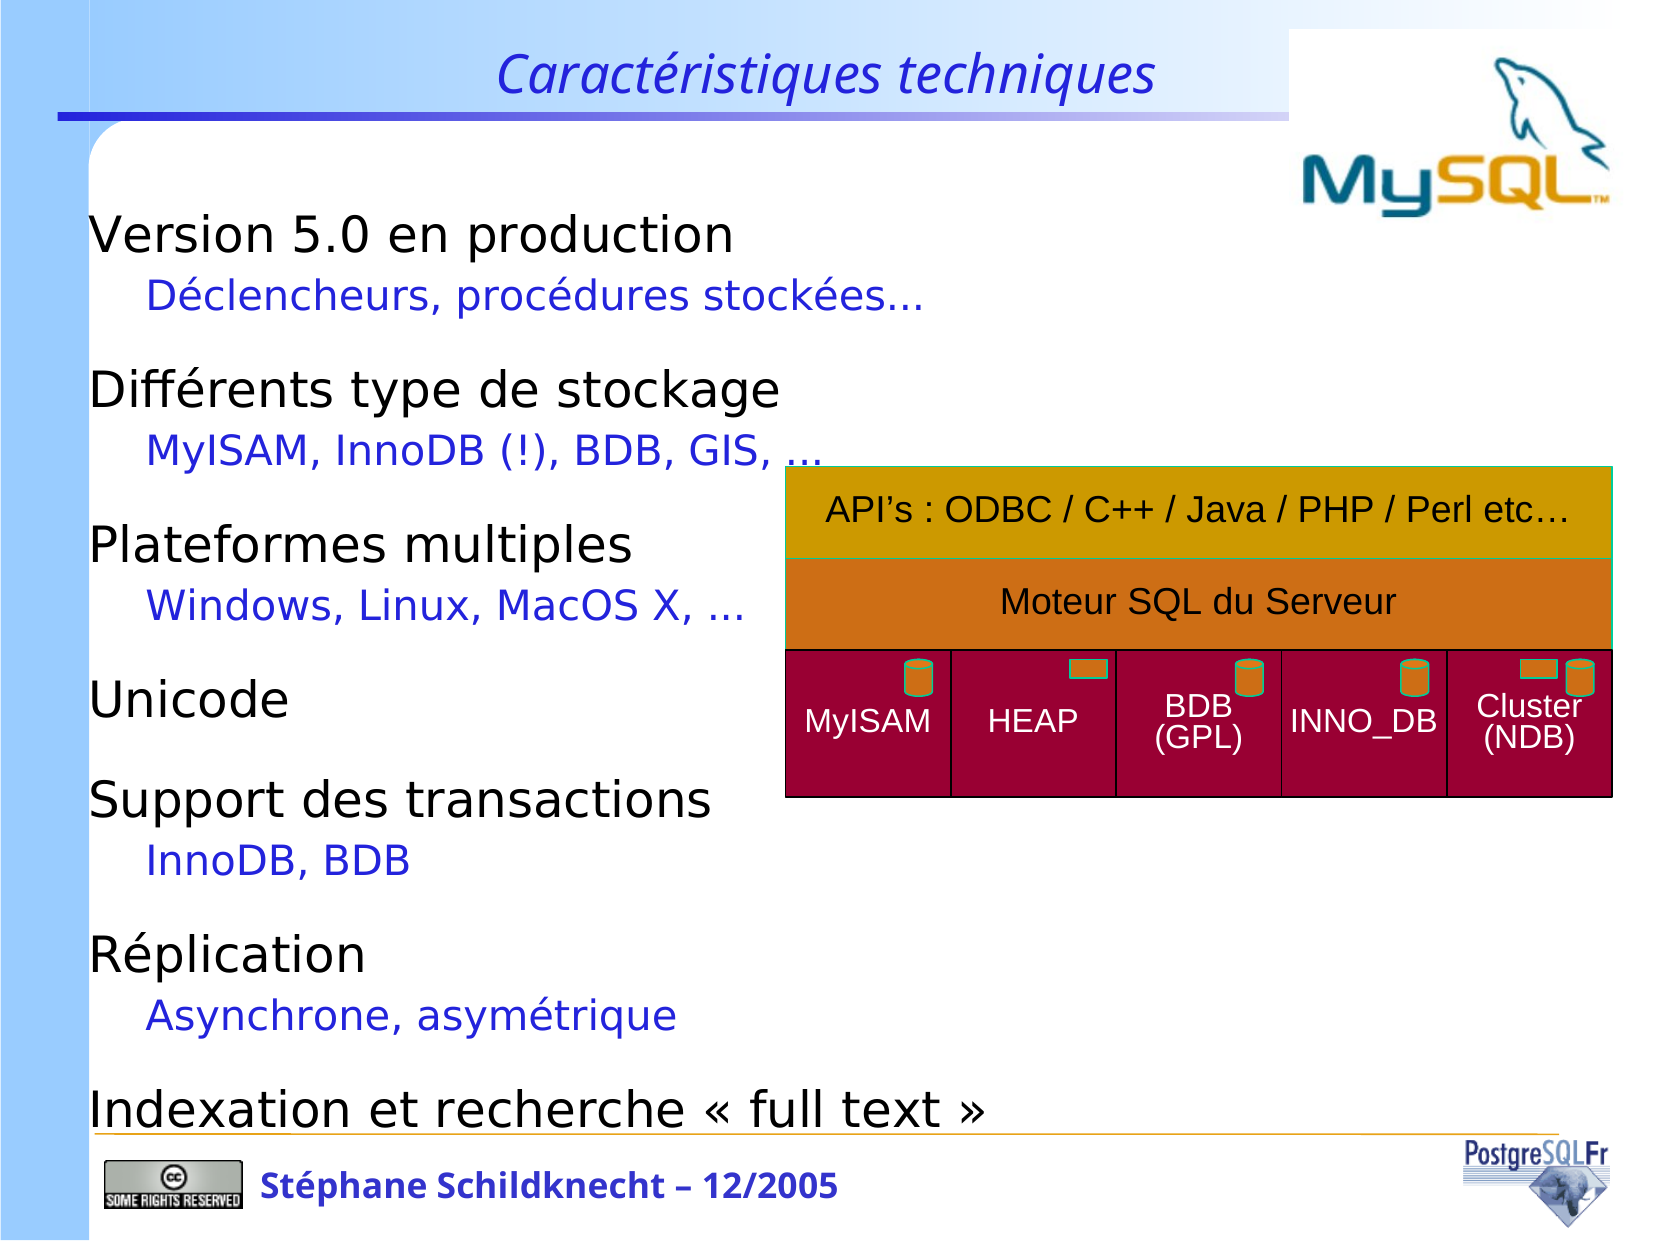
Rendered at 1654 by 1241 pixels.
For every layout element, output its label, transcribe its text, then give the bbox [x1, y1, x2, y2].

text_box [1237, 668, 1262, 695]
text_box [907, 661, 930, 667]
picture [1289, 29, 1625, 237]
text_box [1402, 668, 1427, 695]
text_box [1072, 661, 1105, 676]
title Caractéristiques techniques [383, 0, 1270, 148]
text_box MyISAM [785, 650, 950, 798]
picture [104, 1160, 243, 1209]
text_box [1568, 668, 1592, 695]
text_box [906, 668, 931, 695]
picture [1462, 1139, 1610, 1228]
text_box Cluster (NDB) [1447, 650, 1613, 798]
text_box [1403, 661, 1426, 667]
text_box INNO_DB [1282, 650, 1447, 798]
text_box HEAP [950, 650, 1116, 798]
text_box API’s : ODBC / C++ / Java / PHP / Perl etc… [785, 466, 1613, 558]
text_box [1522, 661, 1555, 676]
list Version 5.0 en production Déclencheurs, procédures stockées... Différents type de stockage MyISAM, InnoDB (!), BDB, GIS, ... Plateformes multiples Windows, Linux, MacOS X, ... Unicode Support des transactions InnoDB, BDB Réplication Asynchrone, asymétrique Indexation et recherche « full text » [88, 177, 1547, 1108]
text_box BDB (GPL) [1116, 650, 1282, 798]
text_box Moteur SQL du Serveur [785, 558, 1613, 650]
text_box [1569, 661, 1591, 667]
text_box [1238, 661, 1261, 667]
